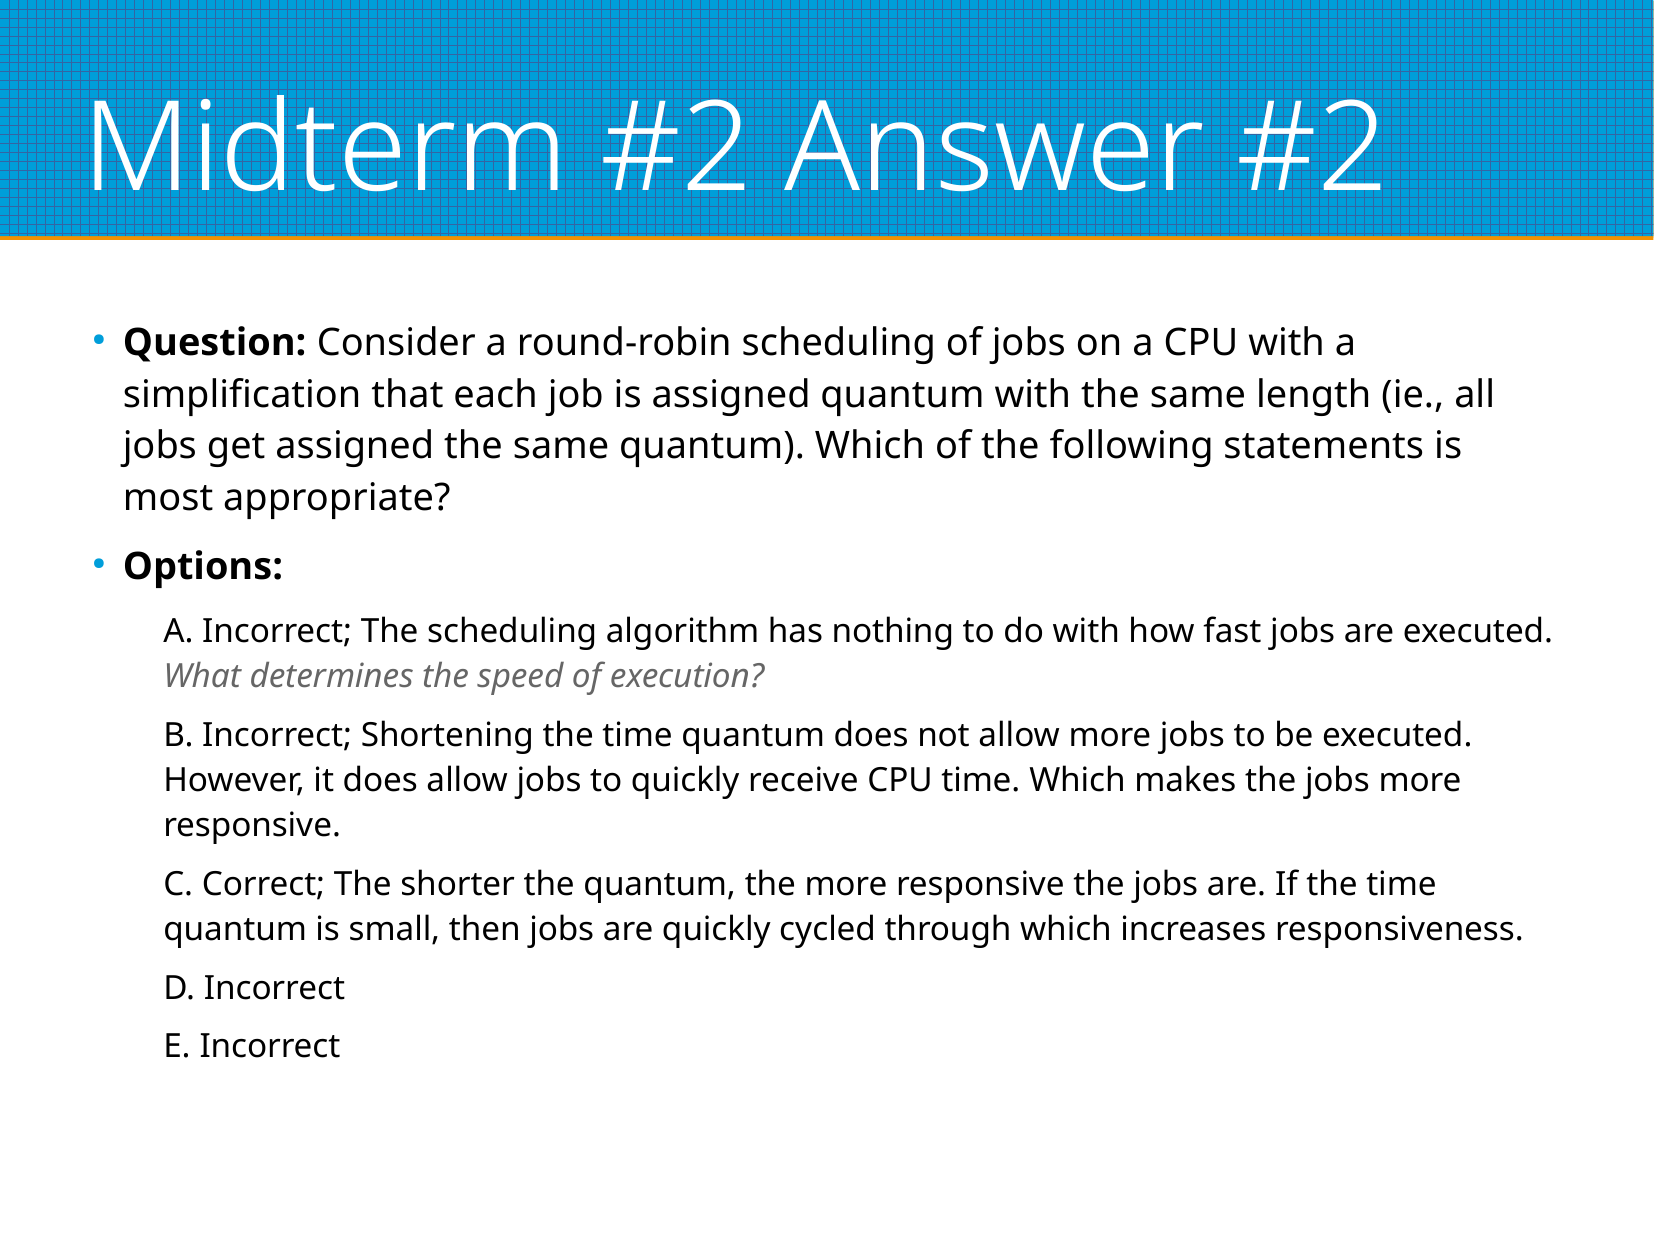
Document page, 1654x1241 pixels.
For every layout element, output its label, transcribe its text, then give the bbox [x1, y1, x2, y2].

title Midterm #2 Answer #2 [82, 19, 1571, 227]
list Question: Consider a round-robin scheduling of jobs on a CPU with a simplification that each job is assigned quantum with the same length (ie., all jobs get assigned the same quantum). Which of the following statements is most appropriate? Options: A. Incorrect; The scheduling algorithm has nothing to do with how fast jobs are executed. What determines the speed of execution? B. Incorrect; Shortening the time quantum does not allow more jobs to be executed. However, it does allow jobs to quickly receive CPU time. Which makes the jobs more responsive. C. Correct; The shorter the quantum, the more responsive the jobs are. If the time quantum is small, then jobs are quickly cycled through which increases responsiveness. D. Incorrect E. Incorrect [82, 314, 1563, 1081]
